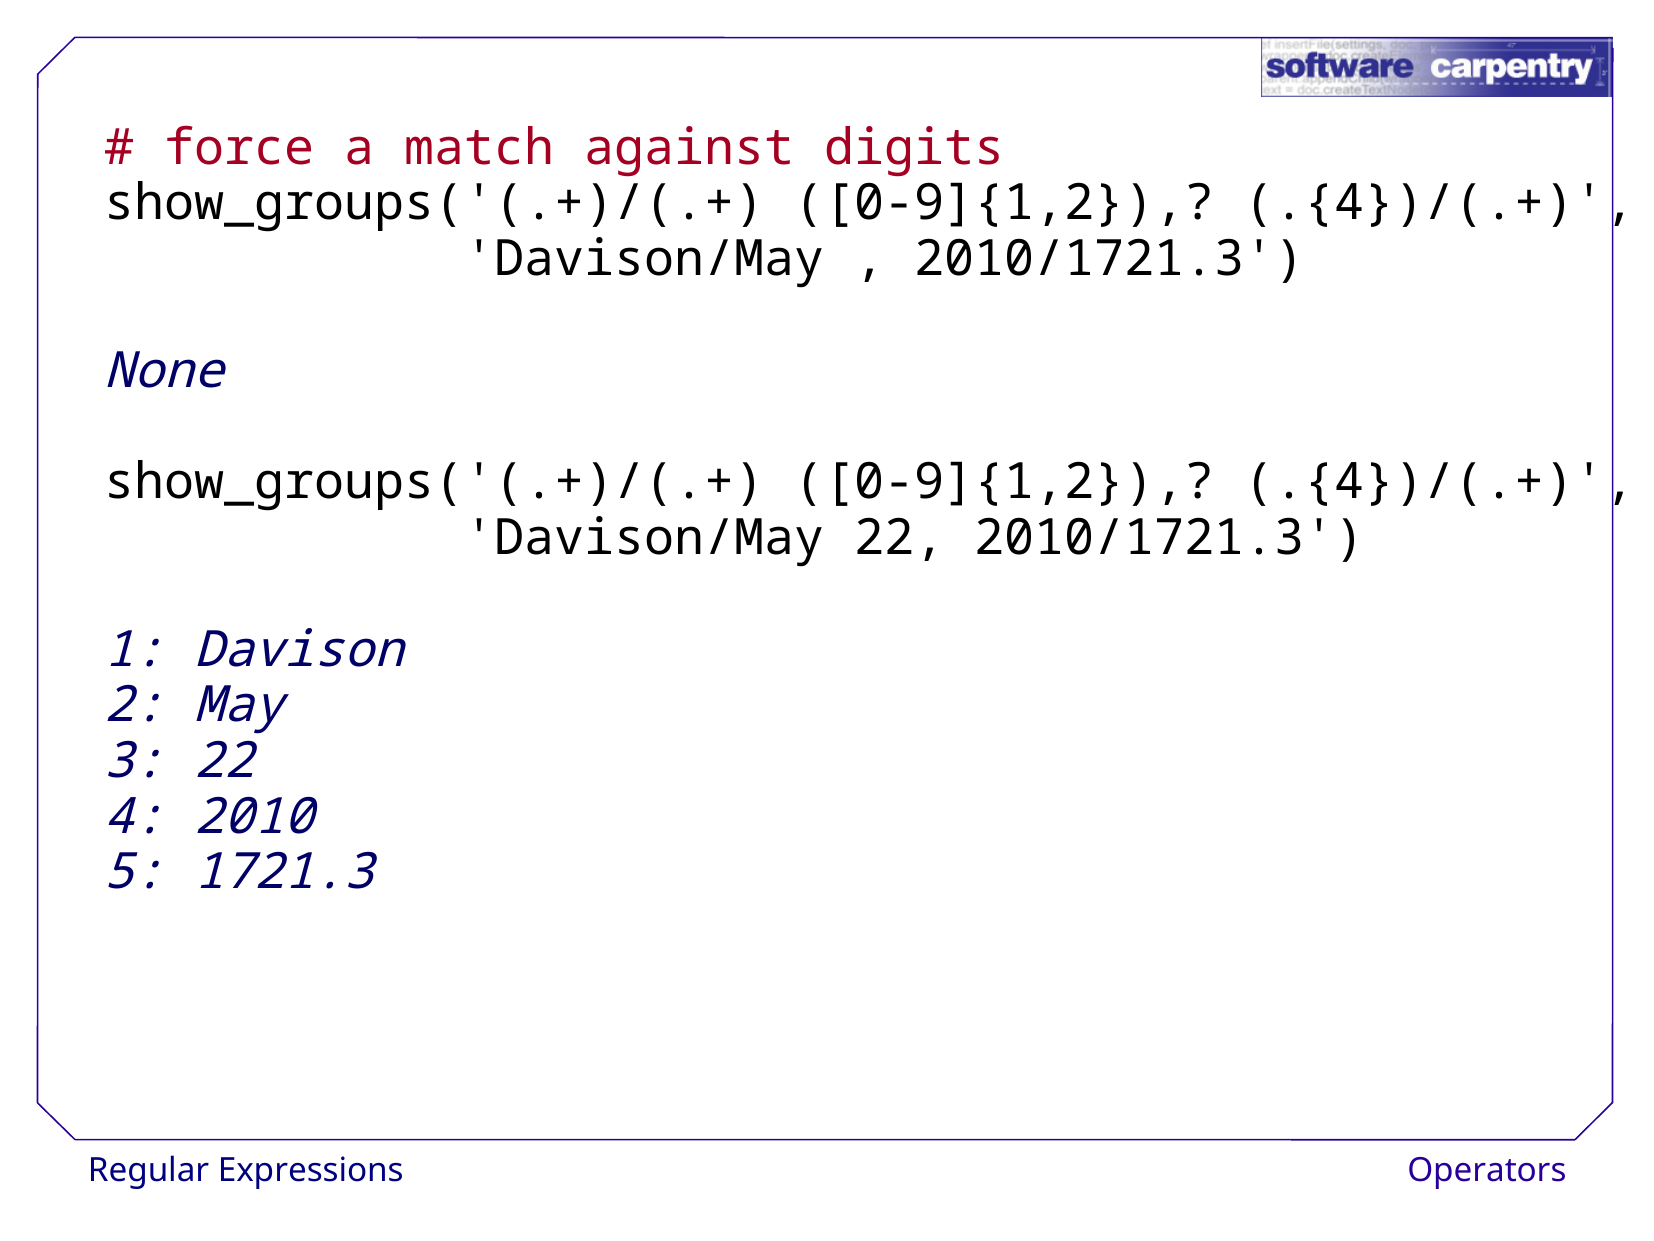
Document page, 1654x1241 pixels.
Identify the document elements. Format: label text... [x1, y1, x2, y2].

text_box # force a match against digits show_groups('(.+)/(.+) ([0-9]{1,2}),? (.{4})/(.+)', 'Davison/May , 2010/1721.3') None show_groups('(.+)/(.+) ([0-9]{1,2}),? (.{4})/(.+)', 'Davison/May 22, 2010/1721.3') 1: Davison 2: May 3: 22 4: 2010 5: 1721.3 [89, 112, 1512, 1074]
picture [1261, 39, 1613, 97]
